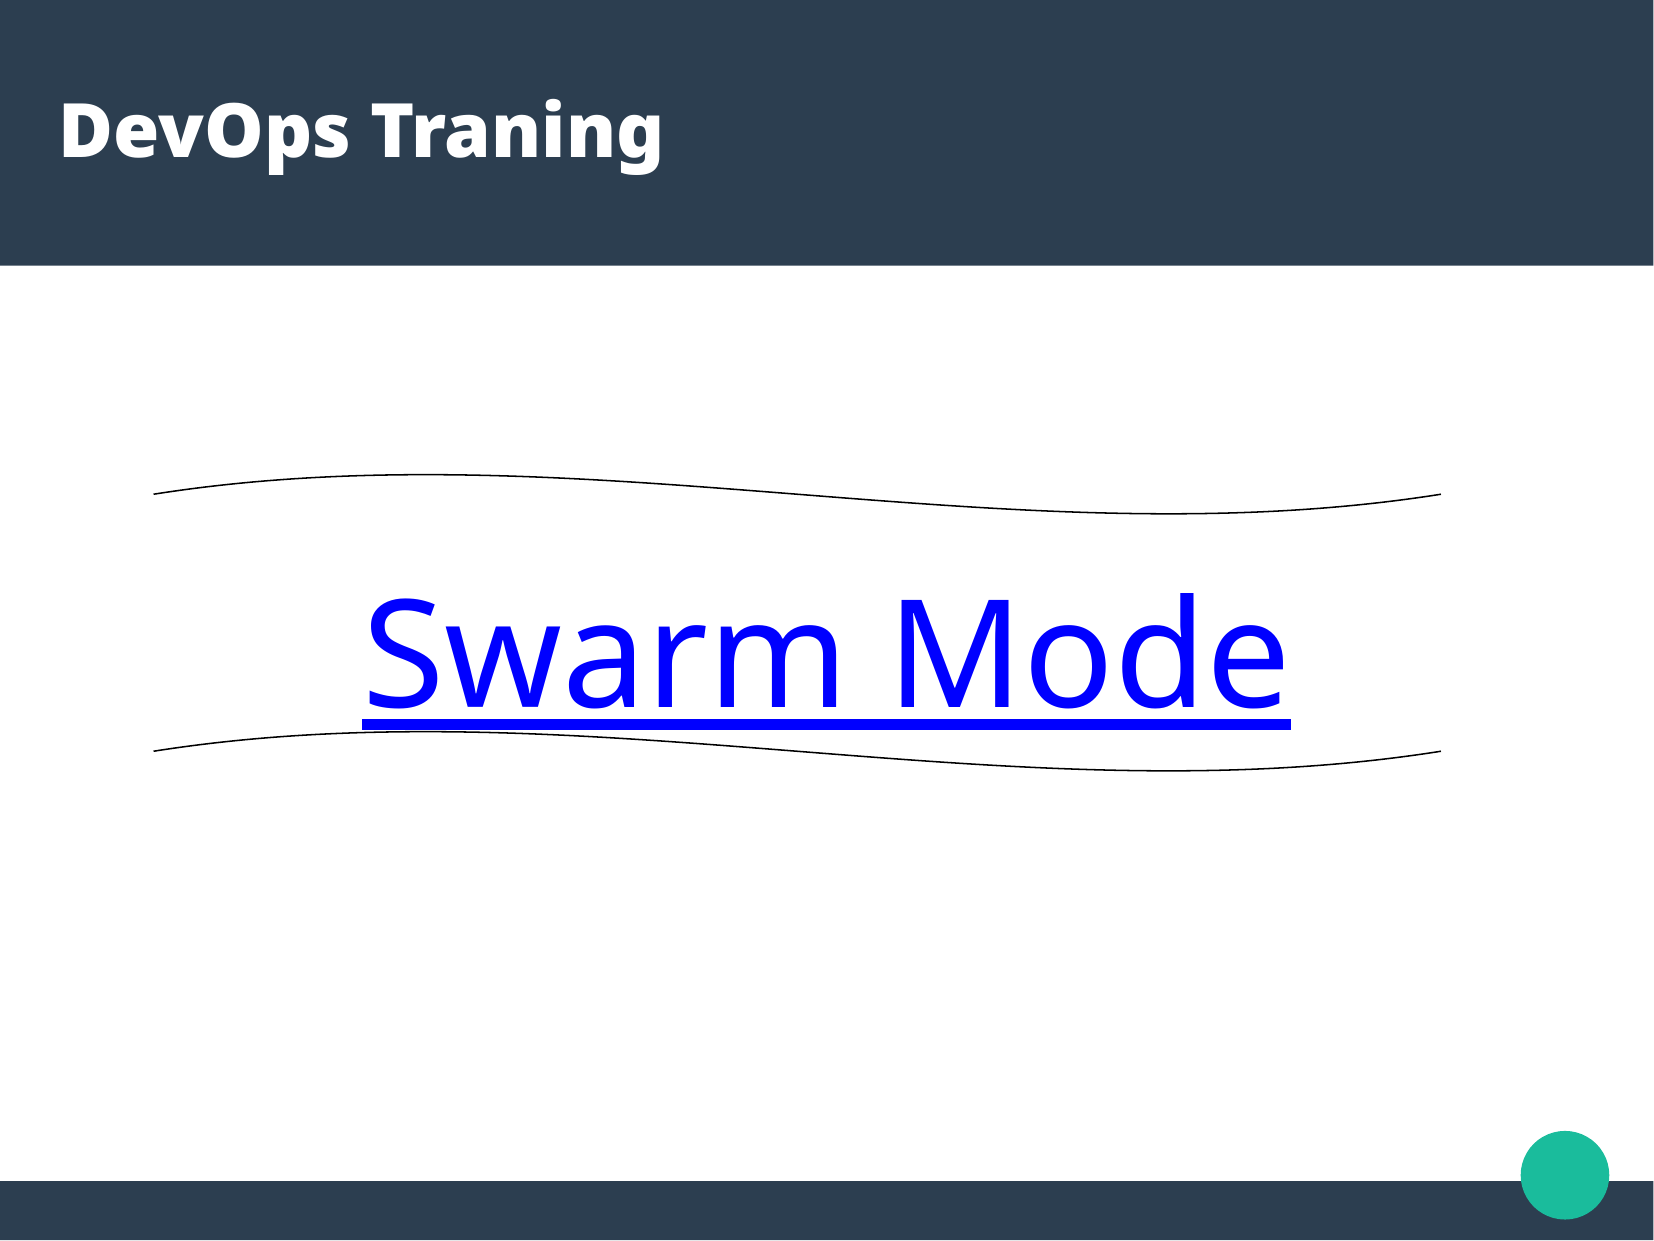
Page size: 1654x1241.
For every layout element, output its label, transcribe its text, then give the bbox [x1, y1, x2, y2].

subtitle Swarm Mode [82, 290, 1571, 1010]
title DevOps Traning [59, 49, 1595, 207]
